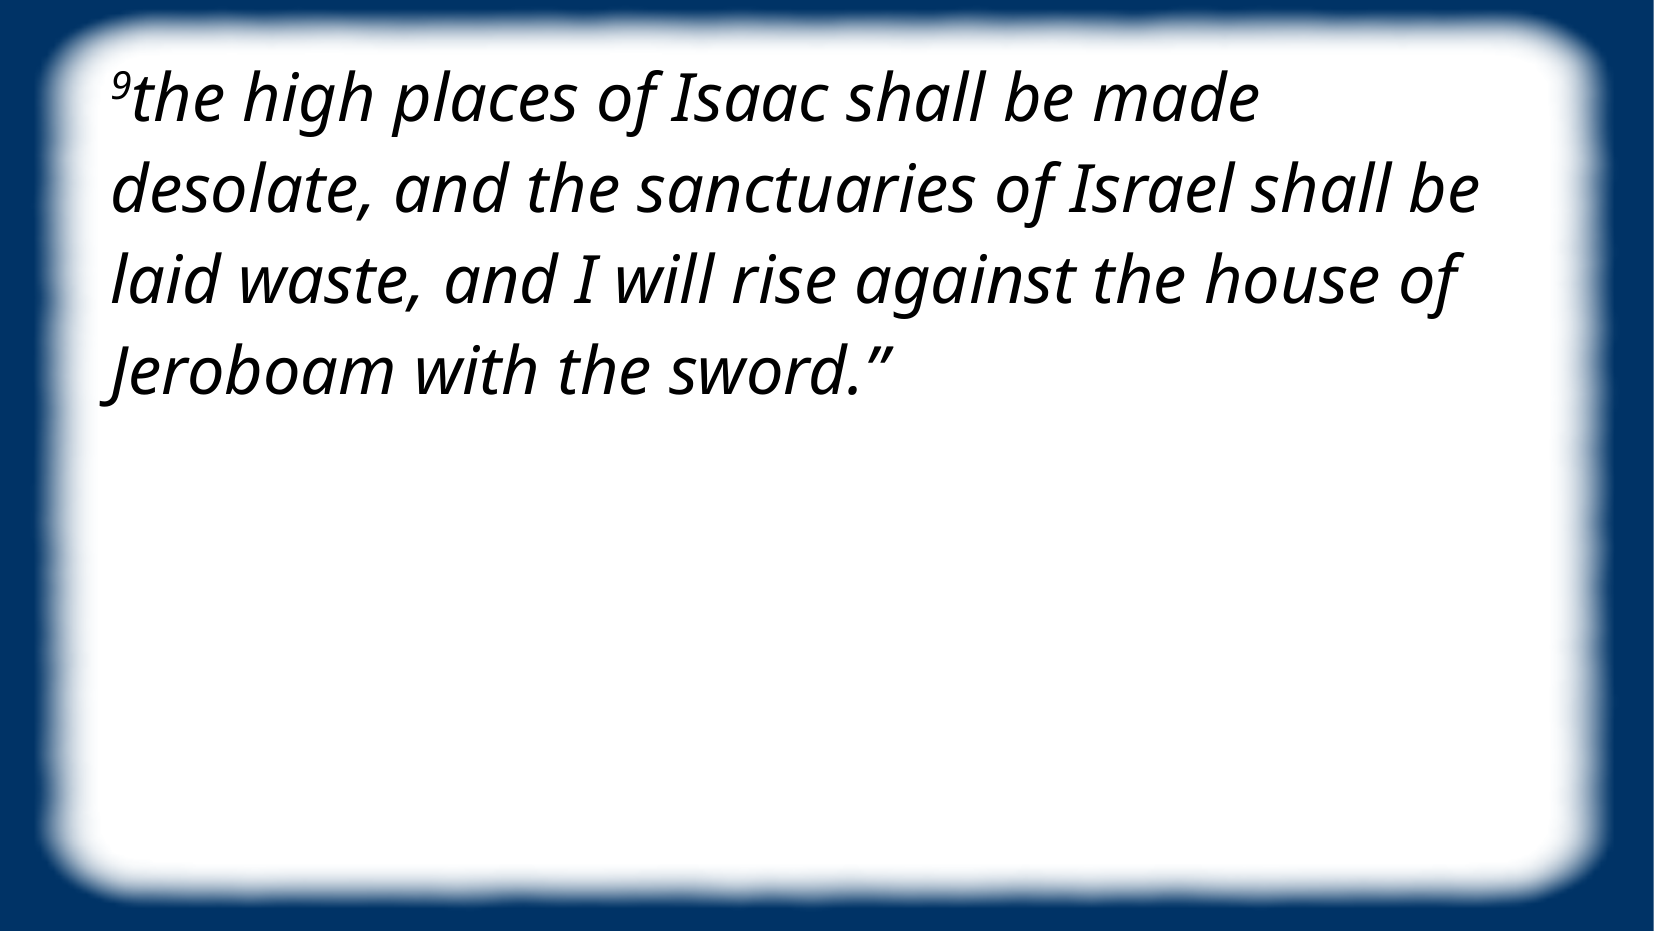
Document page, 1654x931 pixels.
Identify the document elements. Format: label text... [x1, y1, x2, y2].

text_box 9the high places of Isaac shall be made desolate, and the sanctuaries of Israel shall be laid waste, and I will rise against the house of Jeroboam with the sword.” [95, 43, 1531, 436]
picture [0, 0, 1654, 931]
